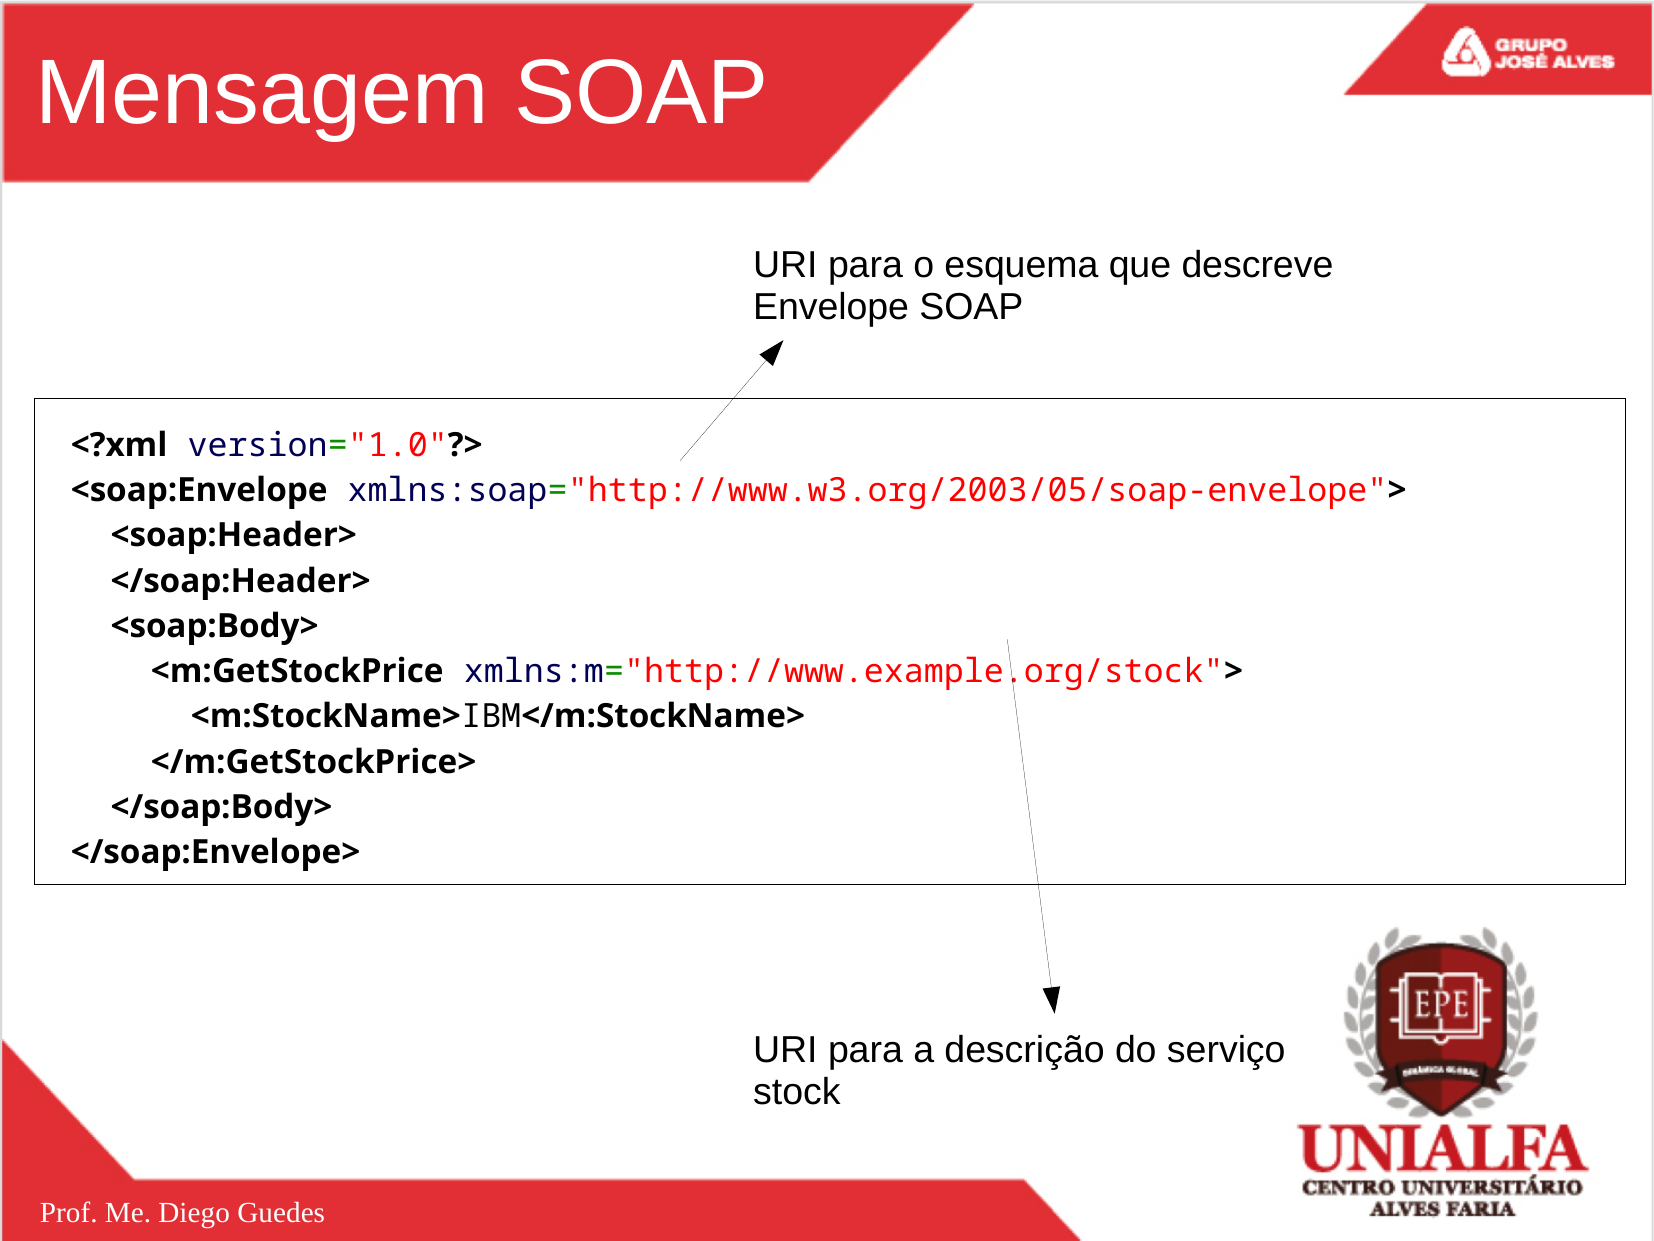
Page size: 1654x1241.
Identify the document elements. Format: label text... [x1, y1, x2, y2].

text_box <?xml version="1.0"?> <soap:Envelope xmlns:soap="http://www.w3.org/2003/05/soap-envelope"> <soap:Header> </soap:Header> <soap:Body> <m:GetStockPrice xmlns:m="http://www.example.org/stock"> <m:StockName>IBM</m:StockName> </m:GetStockPrice> </soap:Body> </soap:Envelope> [55, 413, 1625, 828]
picture [0, 0, 1654, 1241]
text_box URI para a descrição do serviço stock [738, 1021, 1385, 1121]
title Mensagem SOAP [6, 11, 799, 174]
text_box URI para o esquema que descreve Envelope SOAP [738, 235, 1385, 335]
